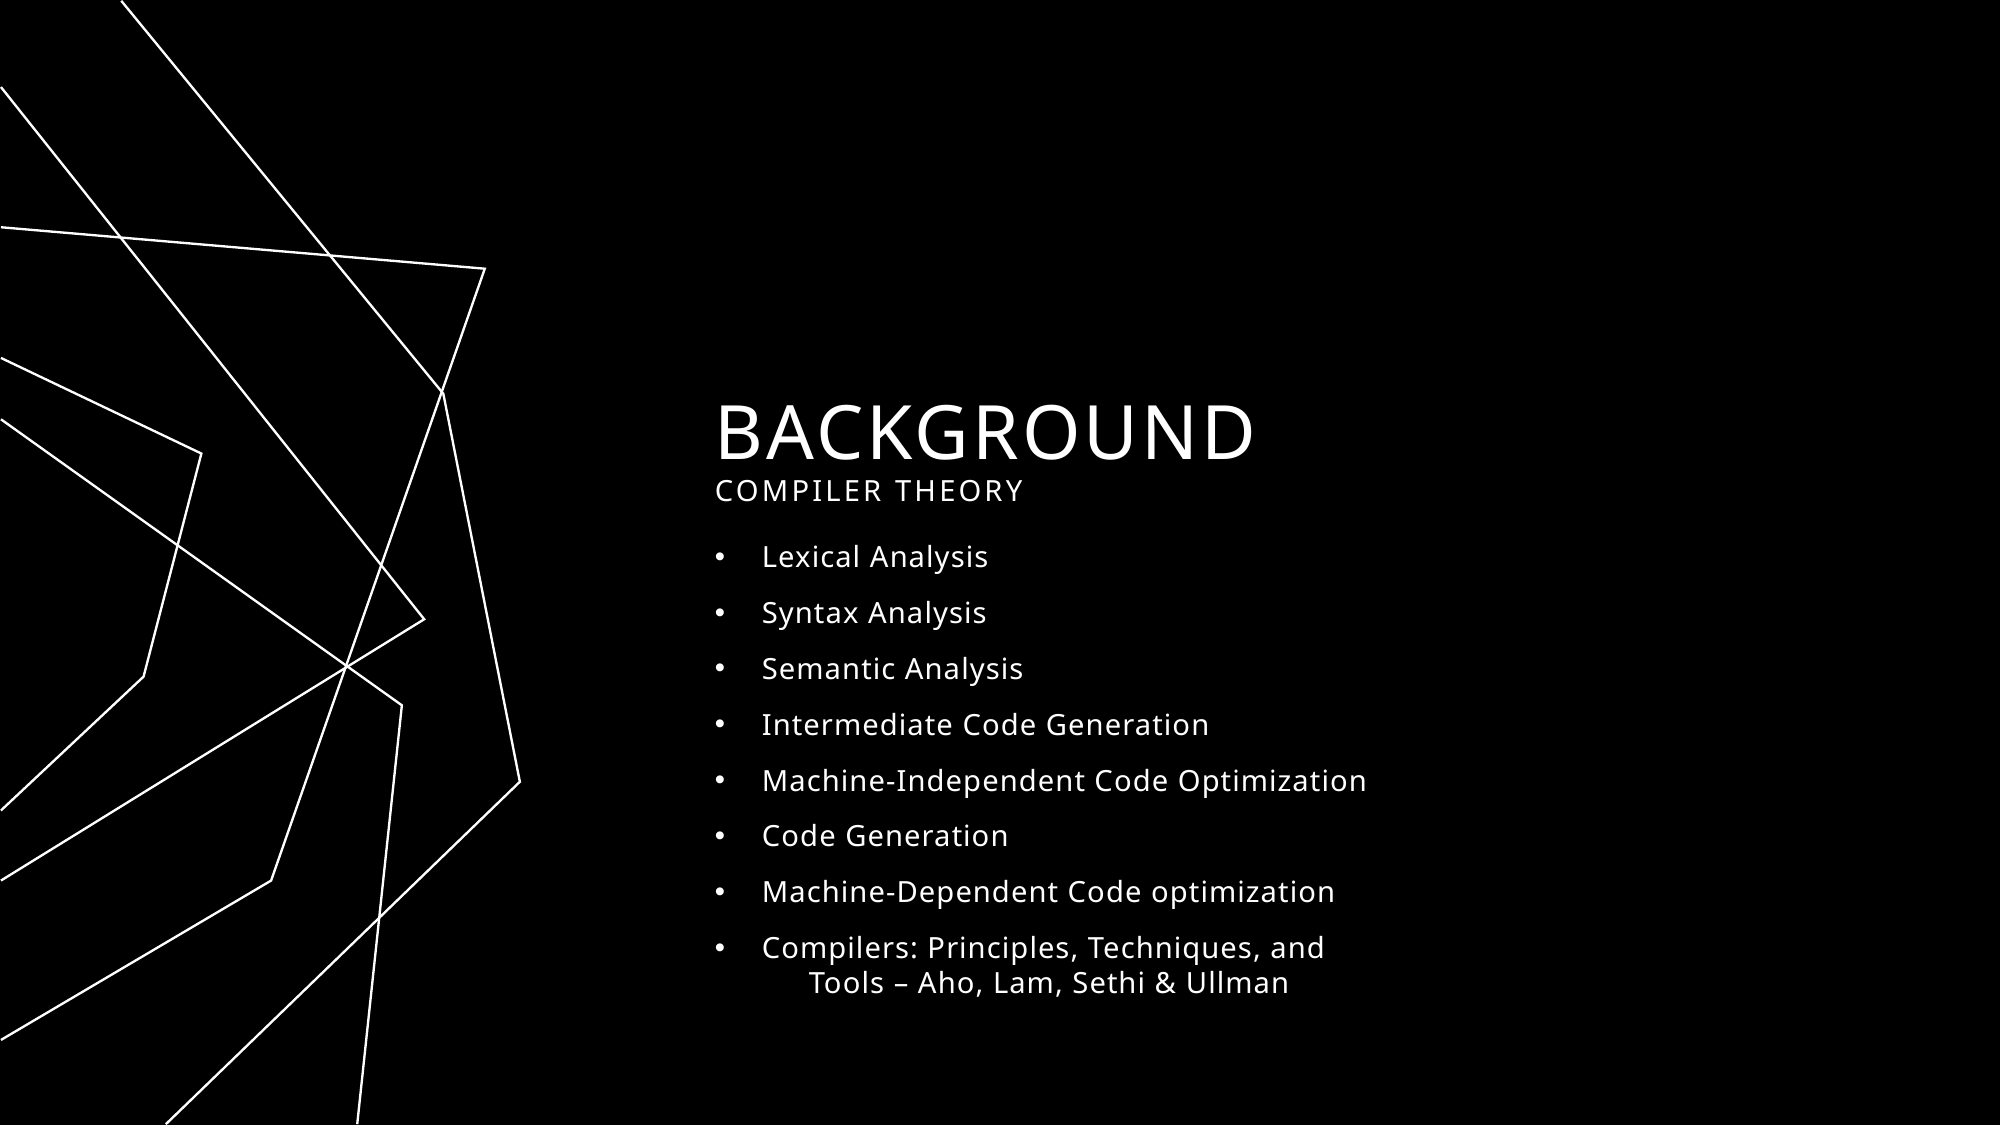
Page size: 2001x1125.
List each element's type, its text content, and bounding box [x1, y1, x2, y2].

title Background Compiler Theory [699, 265, 1386, 516]
subtitle Lexical Analysis Syntax Analysis Semantic Analysis Intermediate Code Generation Machine-Independent Code Optimization Code Generation Machine-Dependent Code optimization Compilers: Principles, Techniques, and Tools – Aho, Lam, Sethi & Ullman [699, 531, 1386, 757]
